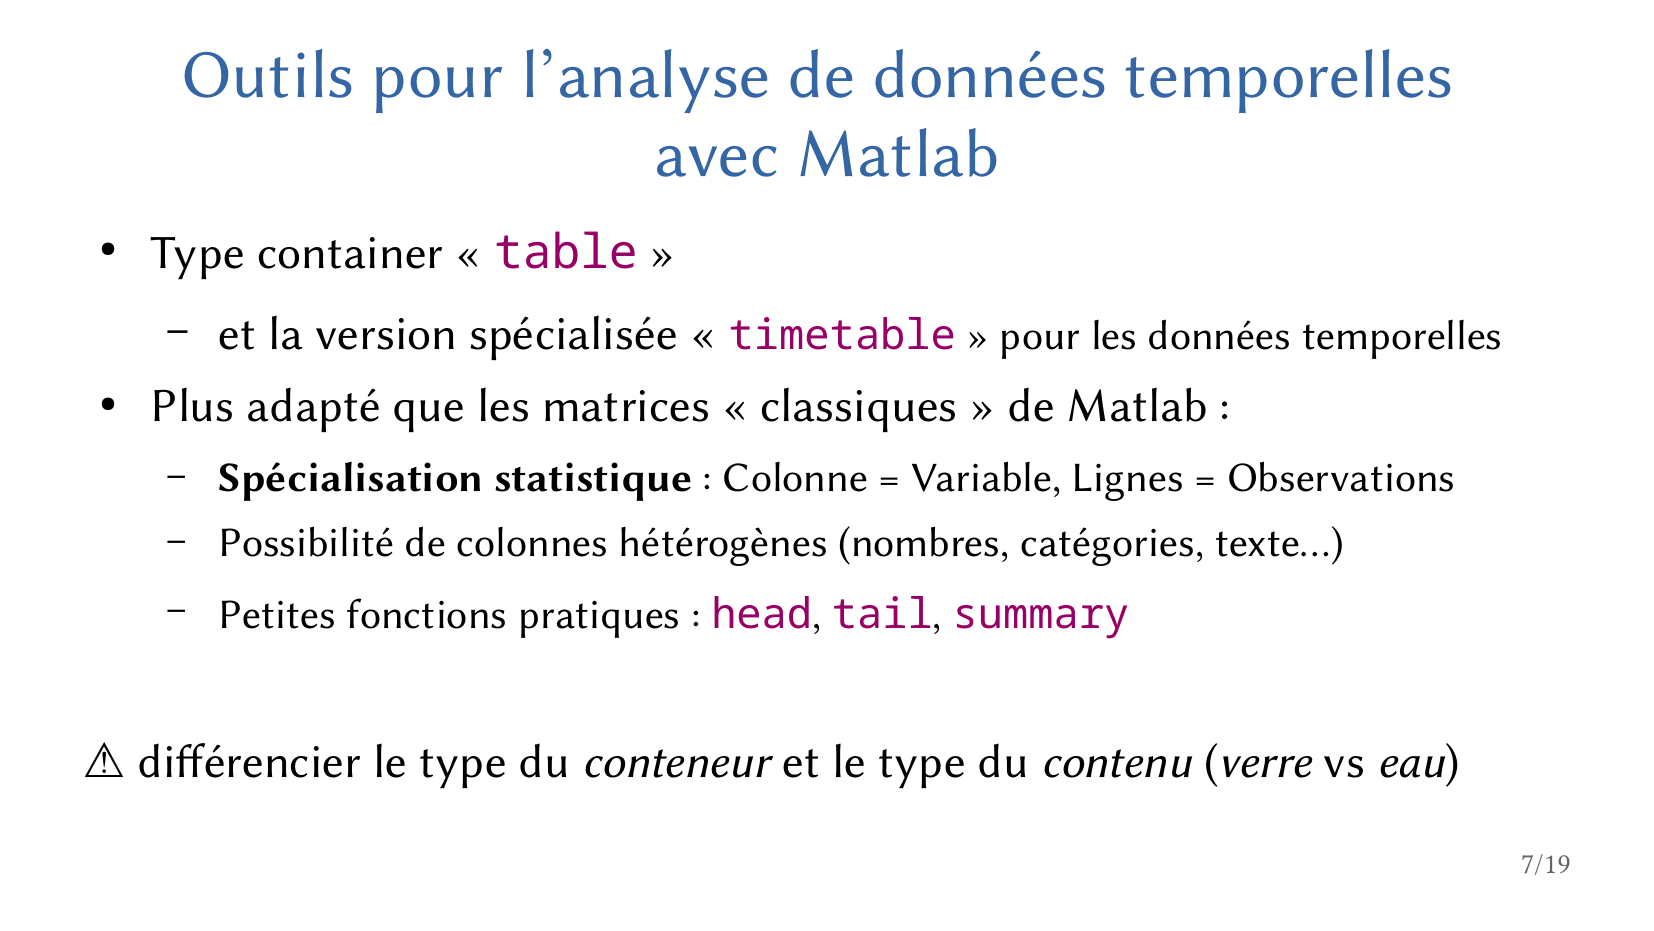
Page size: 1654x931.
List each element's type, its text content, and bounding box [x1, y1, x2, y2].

list Type container « table » et la version spécialisée « timetable » pour les données temporelles Plus adapté que les matrices « classiques » de Matlab : Spécialisation statistique : Colonne = Variable, Lignes = Observations Possibilité de colonnes hétérogènes (nombres, catégories, texte…) Petites fonctions pratiques : head, tail, summary ⚠ différencier le type du conteneur et le type du contenu (verre vs eau) [82, 217, 1571, 796]
title Outils pour l’analyse de données temporelles avec Matlab [82, 36, 1571, 194]
